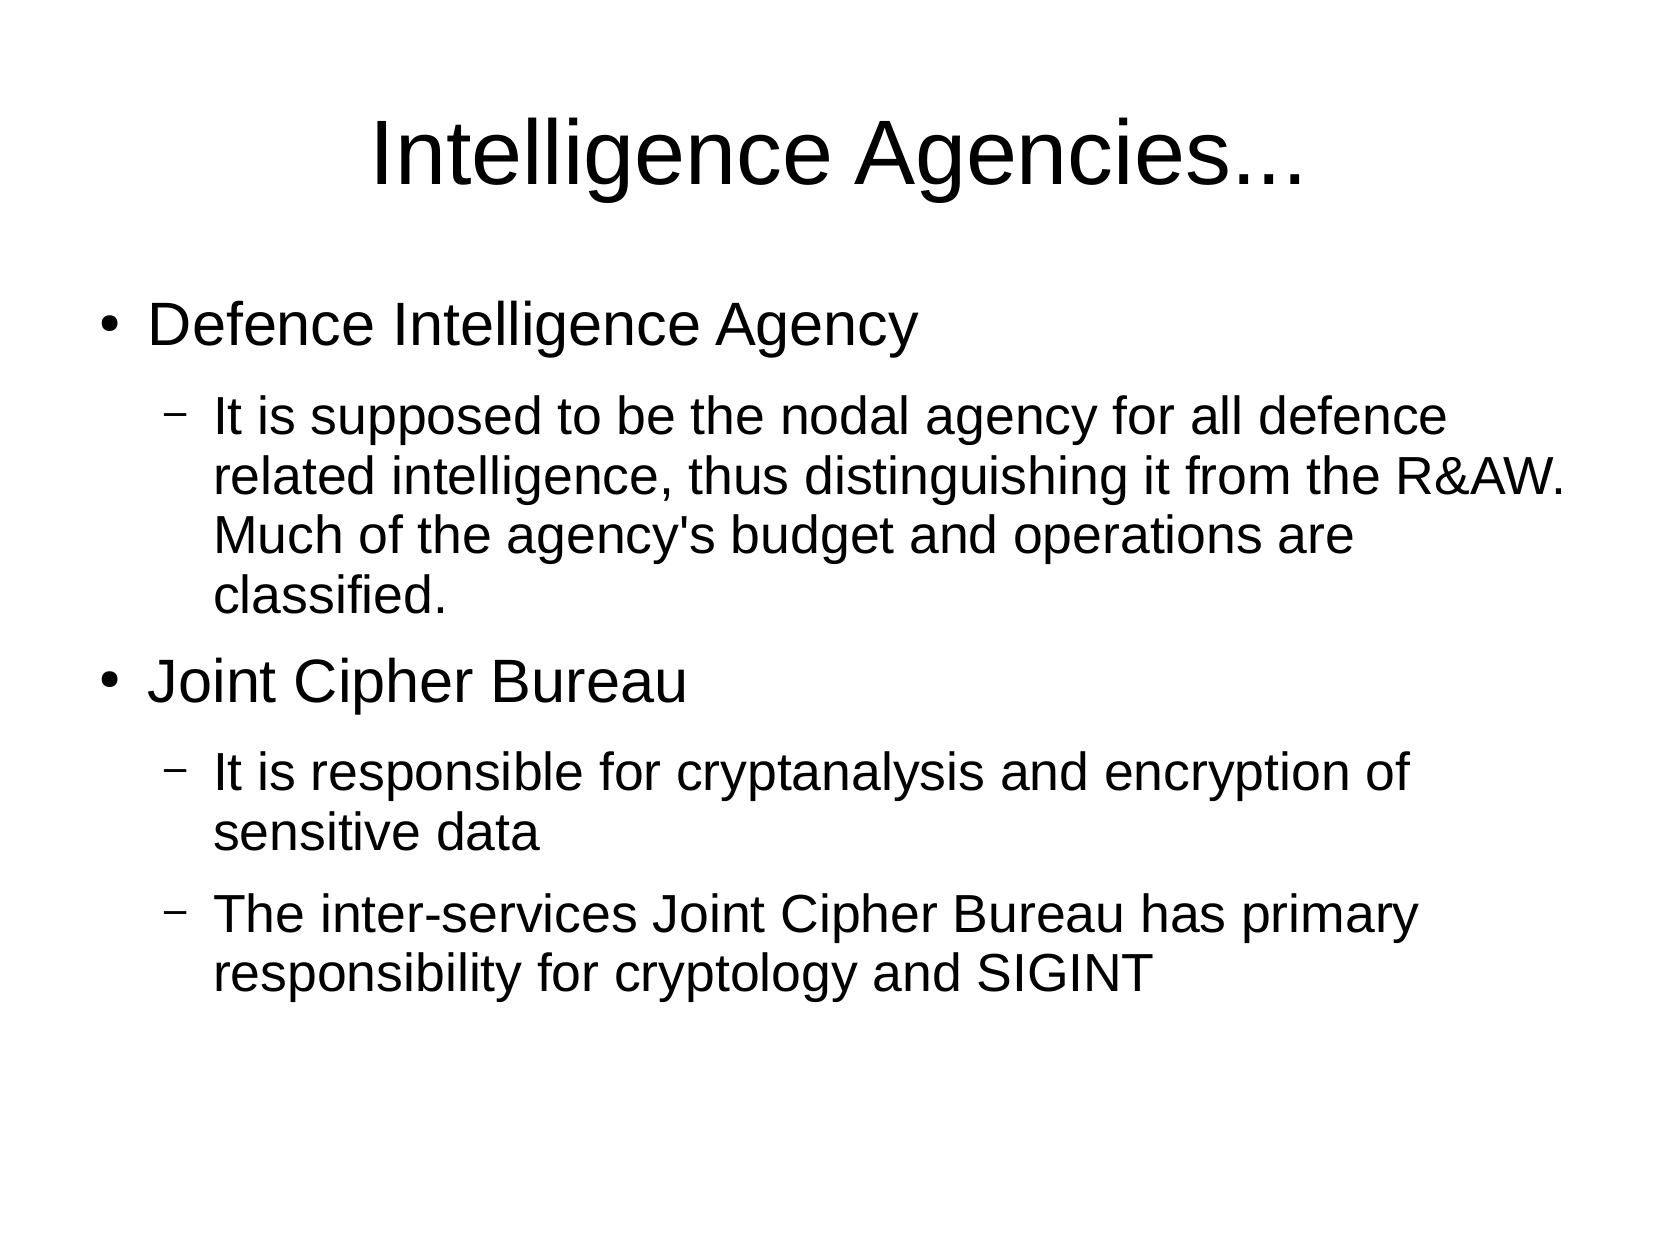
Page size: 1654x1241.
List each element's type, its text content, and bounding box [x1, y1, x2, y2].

list Defence Intelligence Agency It is supposed to be the nodal agency for all defence related intelligence, thus distinguishing it from the R&AW. Much of the agency's budget and operations are classified. Joint Cipher Bureau It is responsible for cryptanalysis and encryption of sensitive data The inter-services Joint Cipher Bureau has primary responsibility for cryptology and SIGINT [82, 290, 1571, 1010]
title Intelligence Agencies... [82, 49, 1571, 257]
